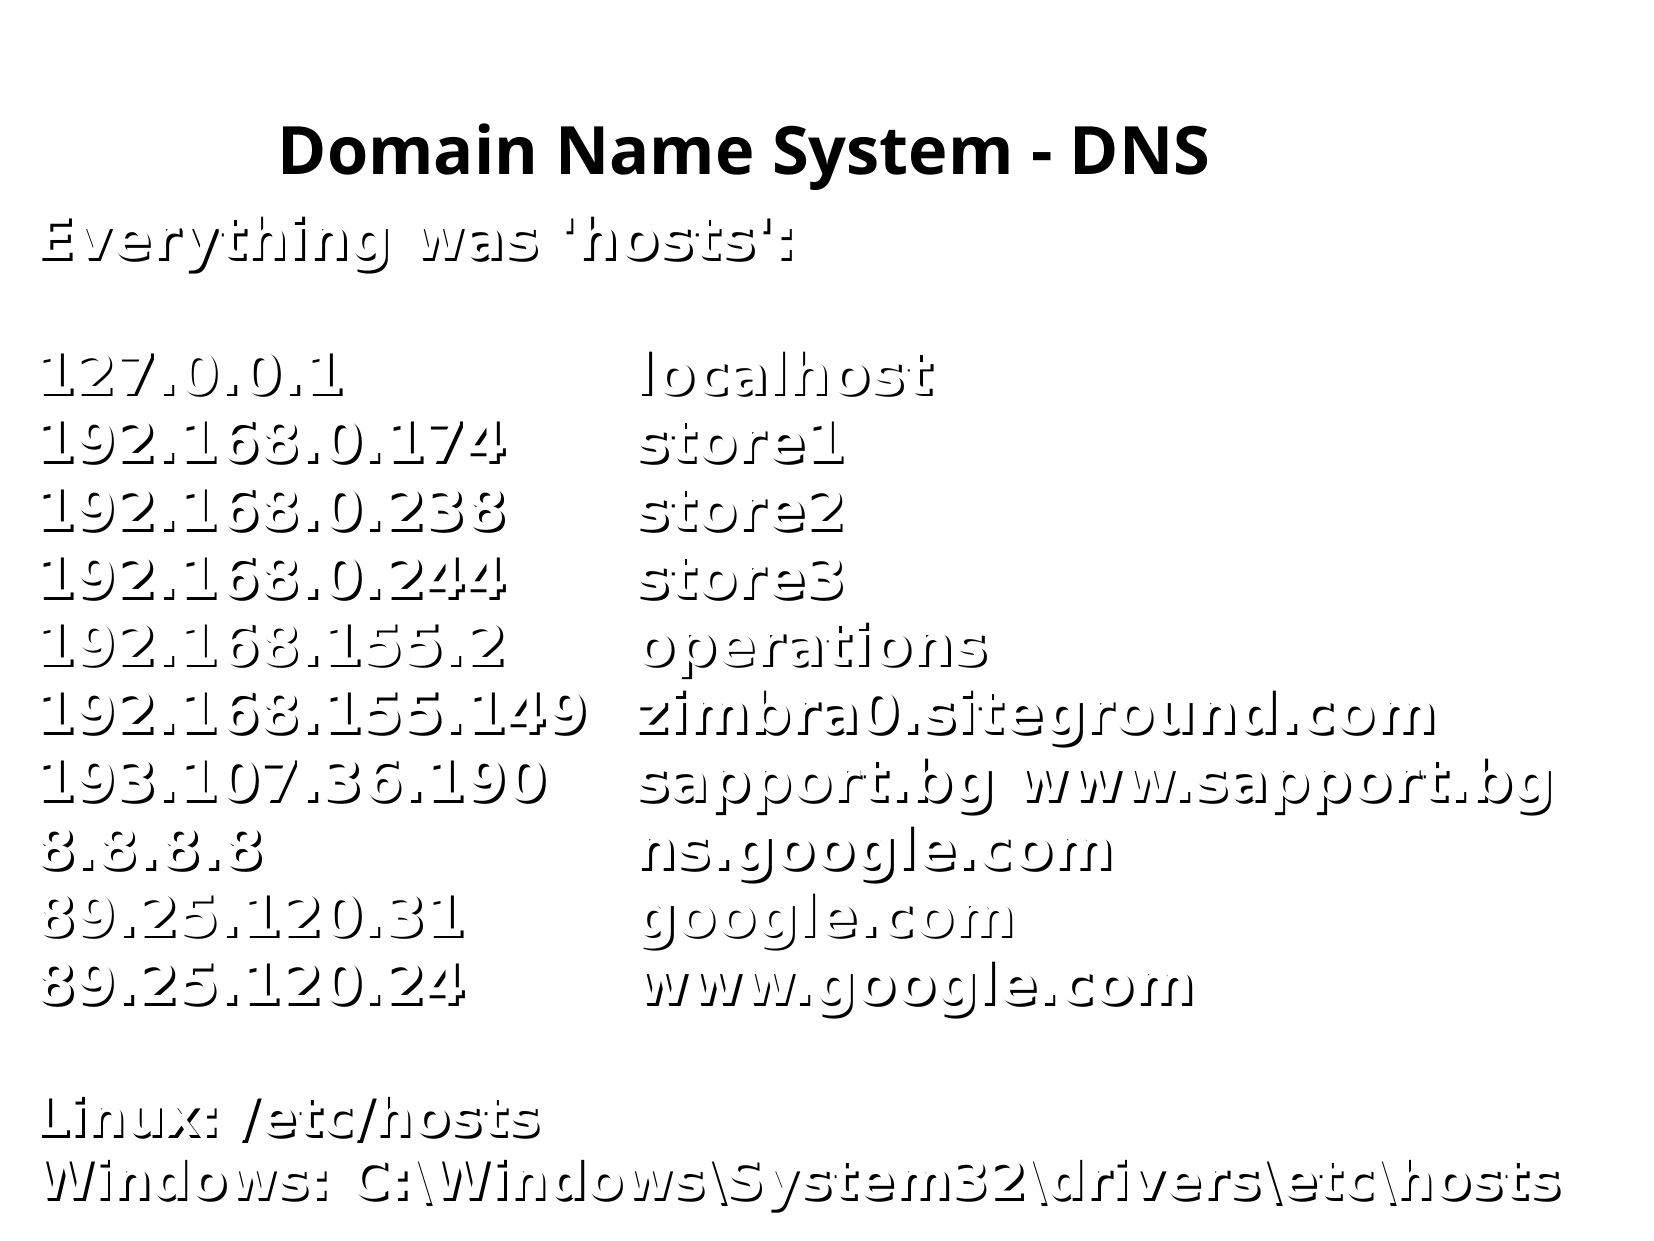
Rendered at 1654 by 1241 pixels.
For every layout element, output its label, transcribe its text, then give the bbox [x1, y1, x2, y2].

text_box Everything was 'hosts': 127.0.0.1 localhost 192.168.0.174 store1 192.168.0.238 store2 192.168.0.244 store3 192.168.155.2 operations 192.168.155.149 zimbra0.siteground.com 193.107.36.190 sapport.bg www.sapport.bg 8.8.8.8 ns.google.com 89.25.120.31 google.com 89.25.120.24 www.google.com Linux: /etc/hosts Windows: C:\Windows\System32\drivers\etc\hosts [19, 197, 1579, 1219]
title Domain Name System - DNS [0, 49, 1489, 257]
